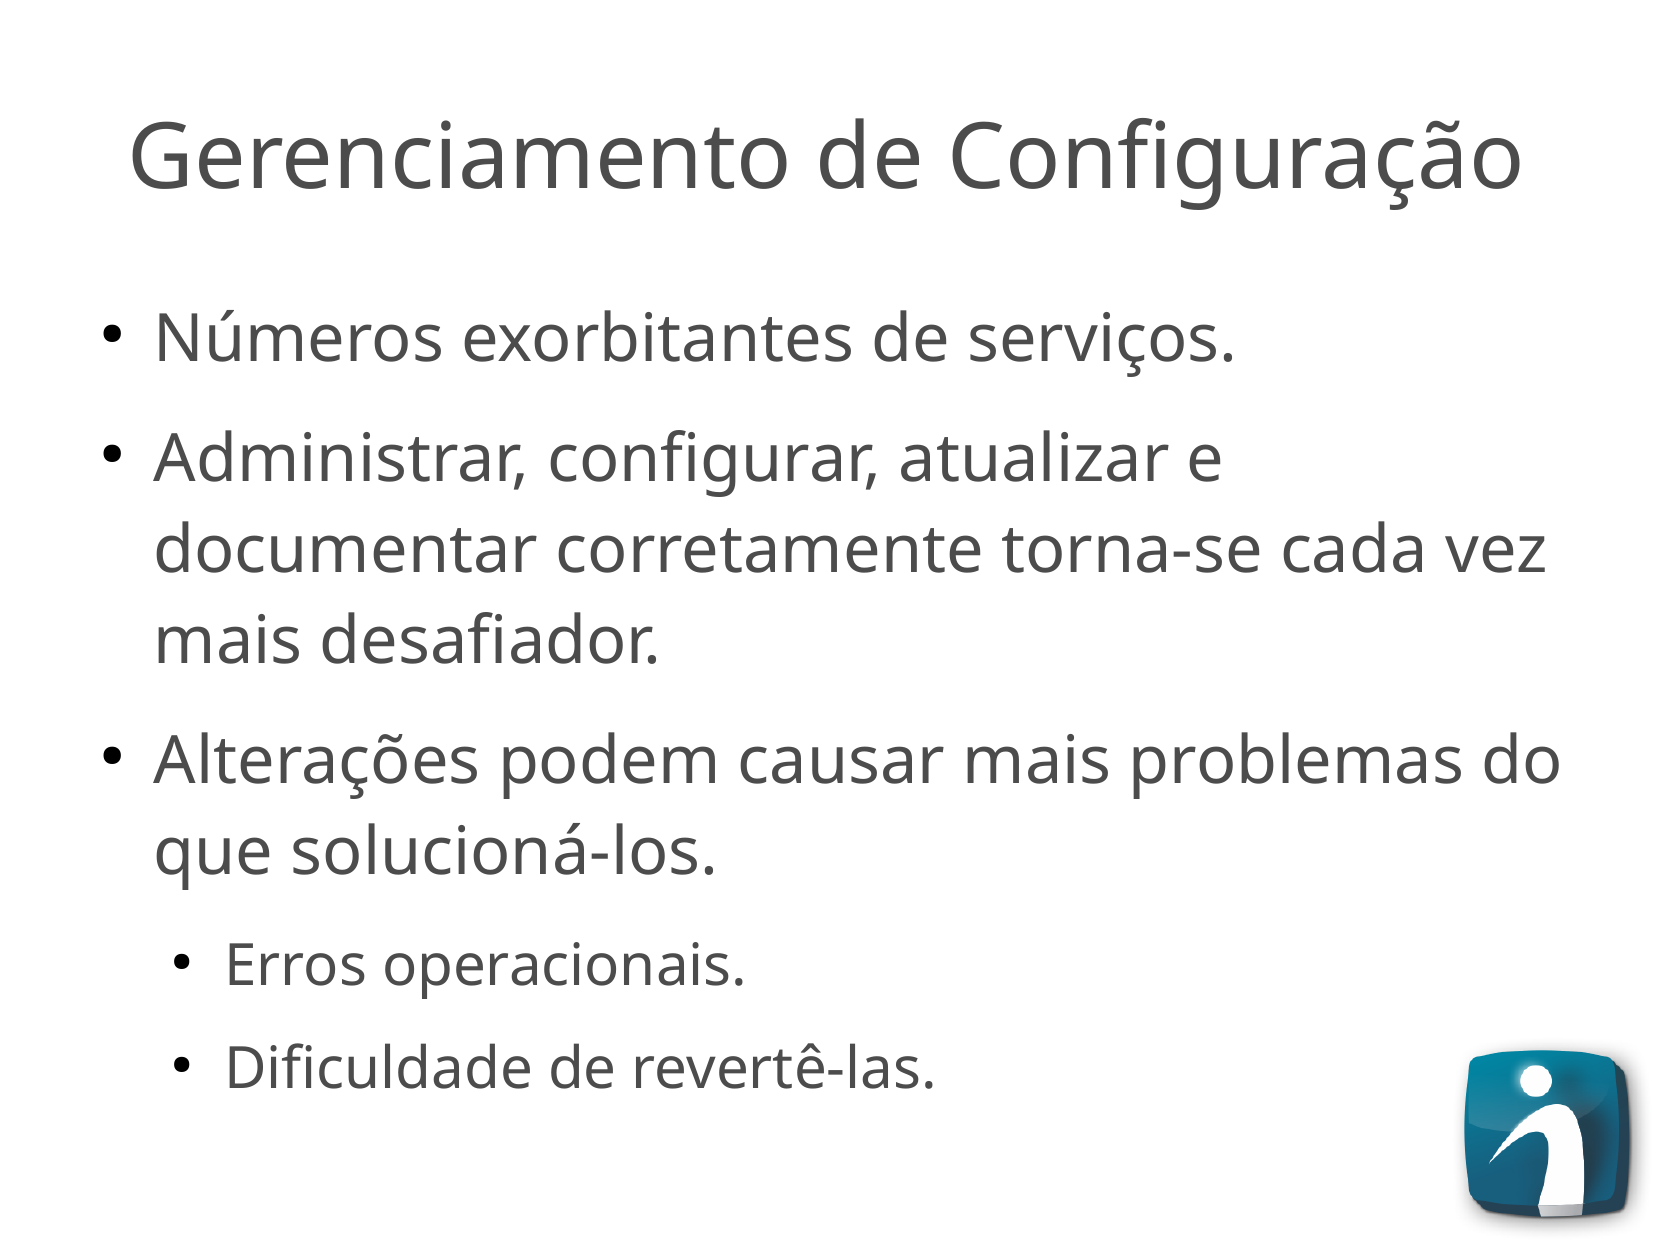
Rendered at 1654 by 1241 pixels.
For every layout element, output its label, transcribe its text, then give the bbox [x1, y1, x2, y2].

title Gerenciamento de Configuração [82, 49, 1571, 257]
picture [1447, 1035, 1654, 1241]
list Números exorbitantes de serviços. Administrar, configurar, atualizar e documentar corretamente torna-se cada vez mais desafiador. Alterações podem causar mais problemas do que solucioná-los. Erros operacionais. Dificuldade de revertê-las. [82, 290, 1571, 1109]
